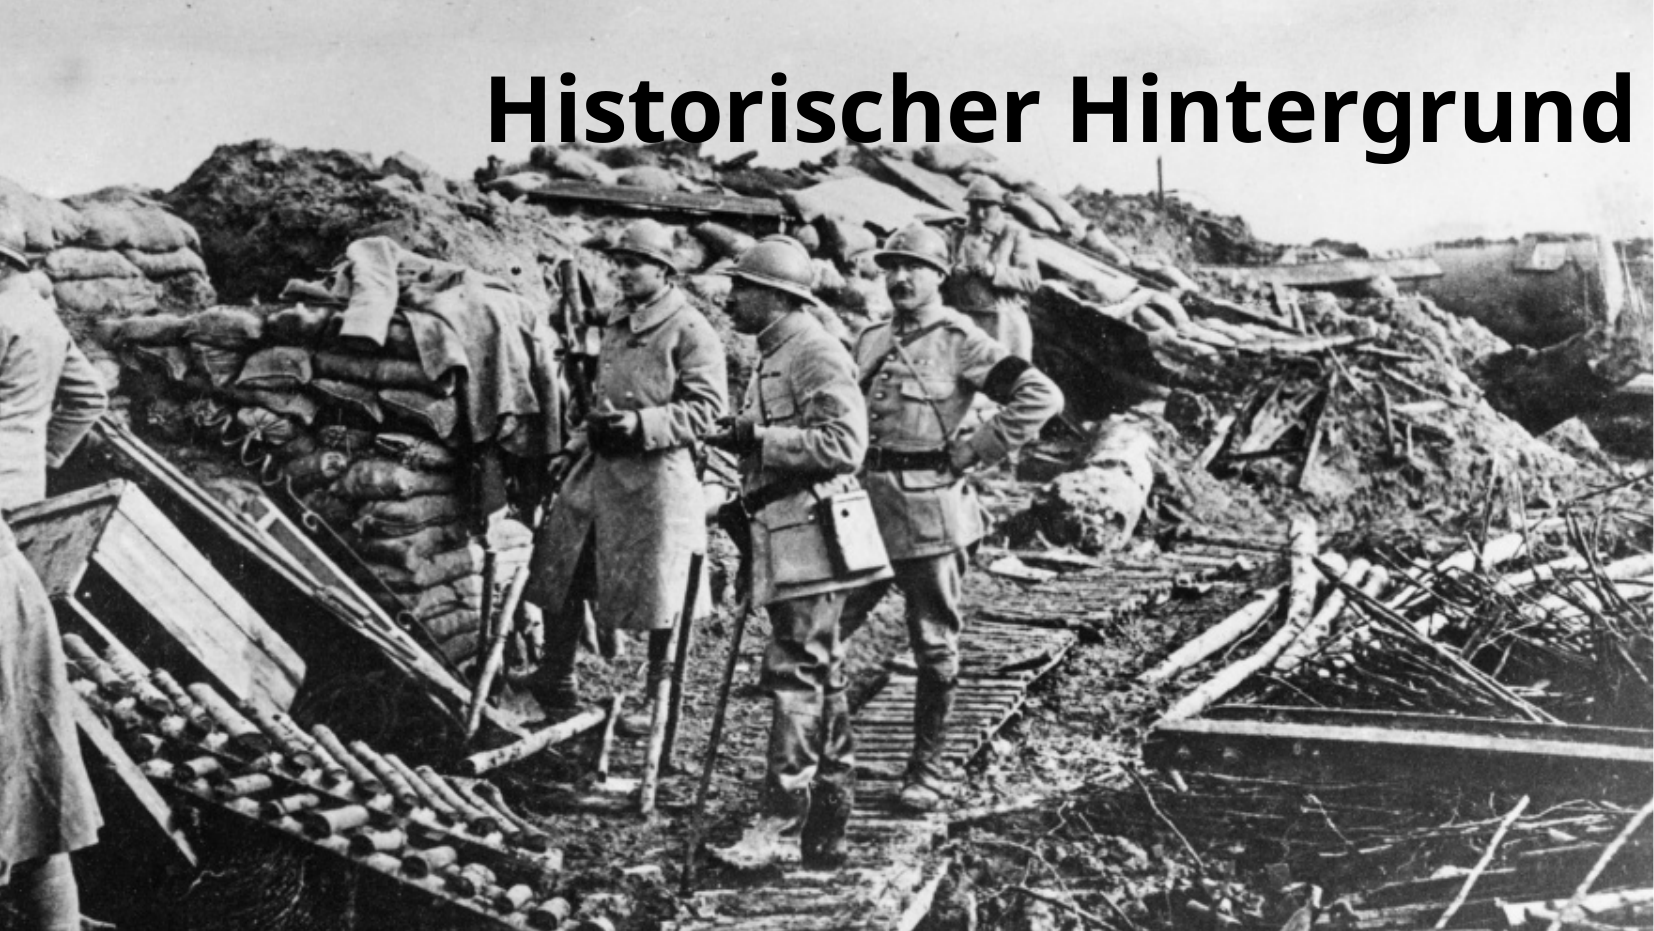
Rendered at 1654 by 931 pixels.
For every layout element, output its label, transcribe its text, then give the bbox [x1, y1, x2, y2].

title Historischer Hintergrund [150, 26, 1639, 188]
picture [0, 0, 1654, 931]
